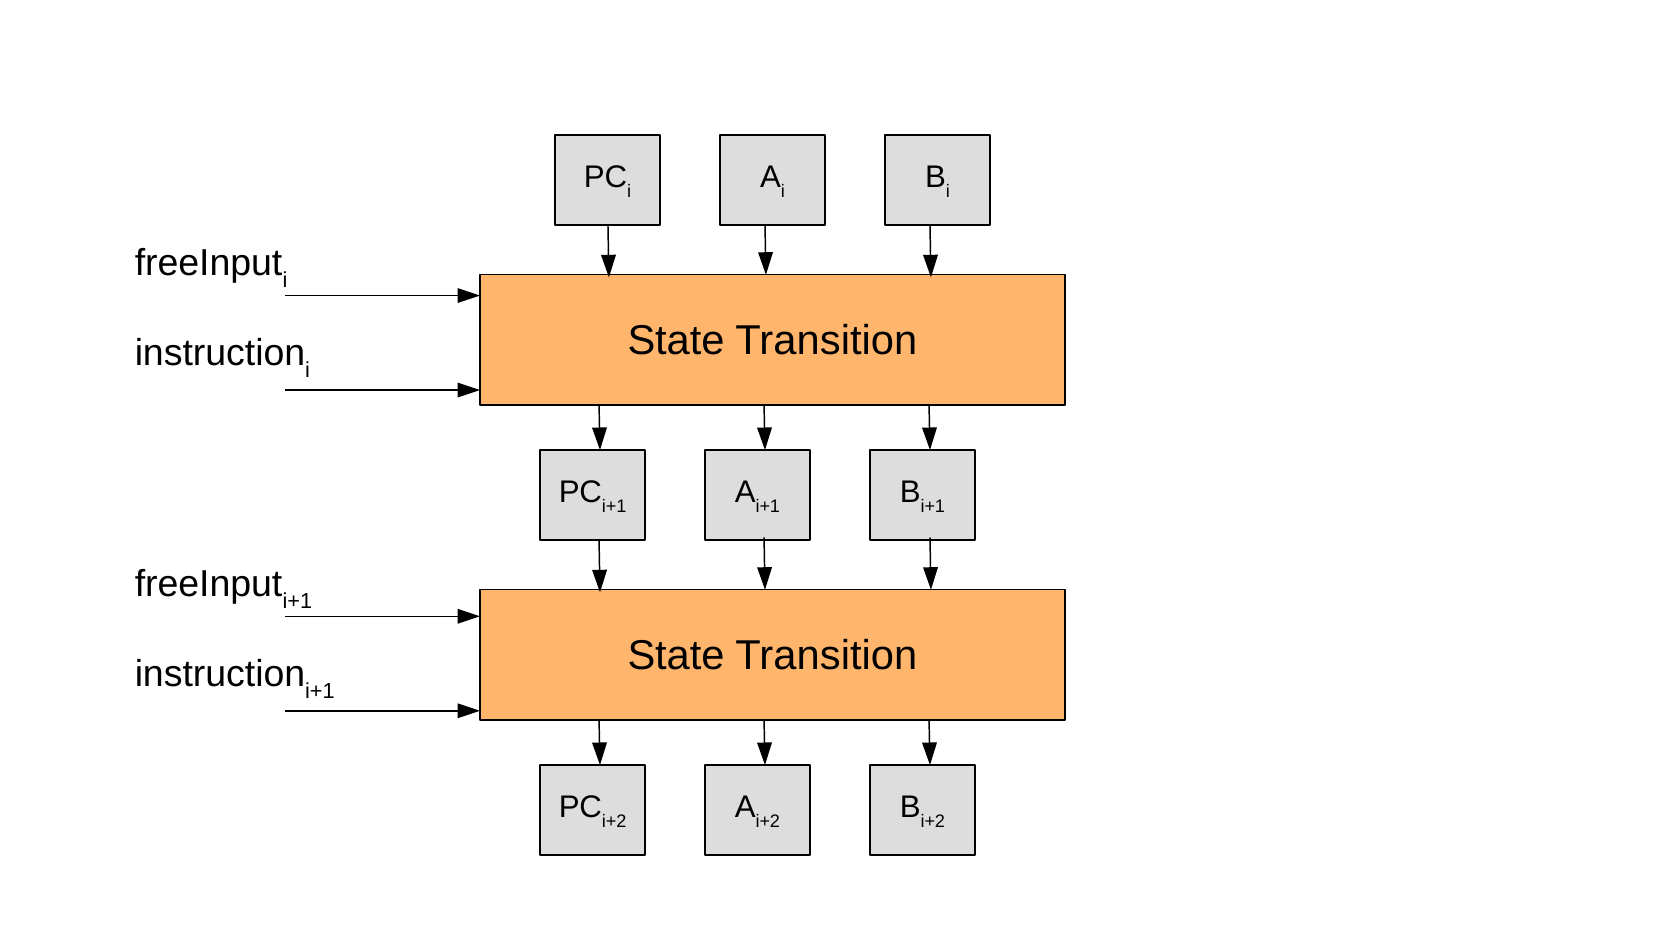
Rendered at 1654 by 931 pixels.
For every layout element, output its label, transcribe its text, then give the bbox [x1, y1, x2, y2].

text_box Bi [885, 135, 991, 226]
text_box State Transition [480, 274, 1066, 406]
text_box Ai [720, 135, 826, 226]
text_box freeInputi+1 [120, 555, 346, 621]
text_box Ai+2 [705, 765, 811, 856]
text_box Bi+2 [870, 765, 976, 856]
text_box instructioni [120, 324, 346, 391]
text_box PCi [555, 135, 661, 226]
text_box PCi+1 [540, 450, 646, 541]
text_box PCi+2 [540, 765, 646, 856]
text_box State Transition [480, 589, 1066, 721]
text_box Bi+1 [870, 450, 976, 541]
text_box instructioni+1 [120, 645, 361, 711]
text_box Ai+1 [705, 450, 811, 541]
text_box freeInputi [120, 234, 346, 301]
